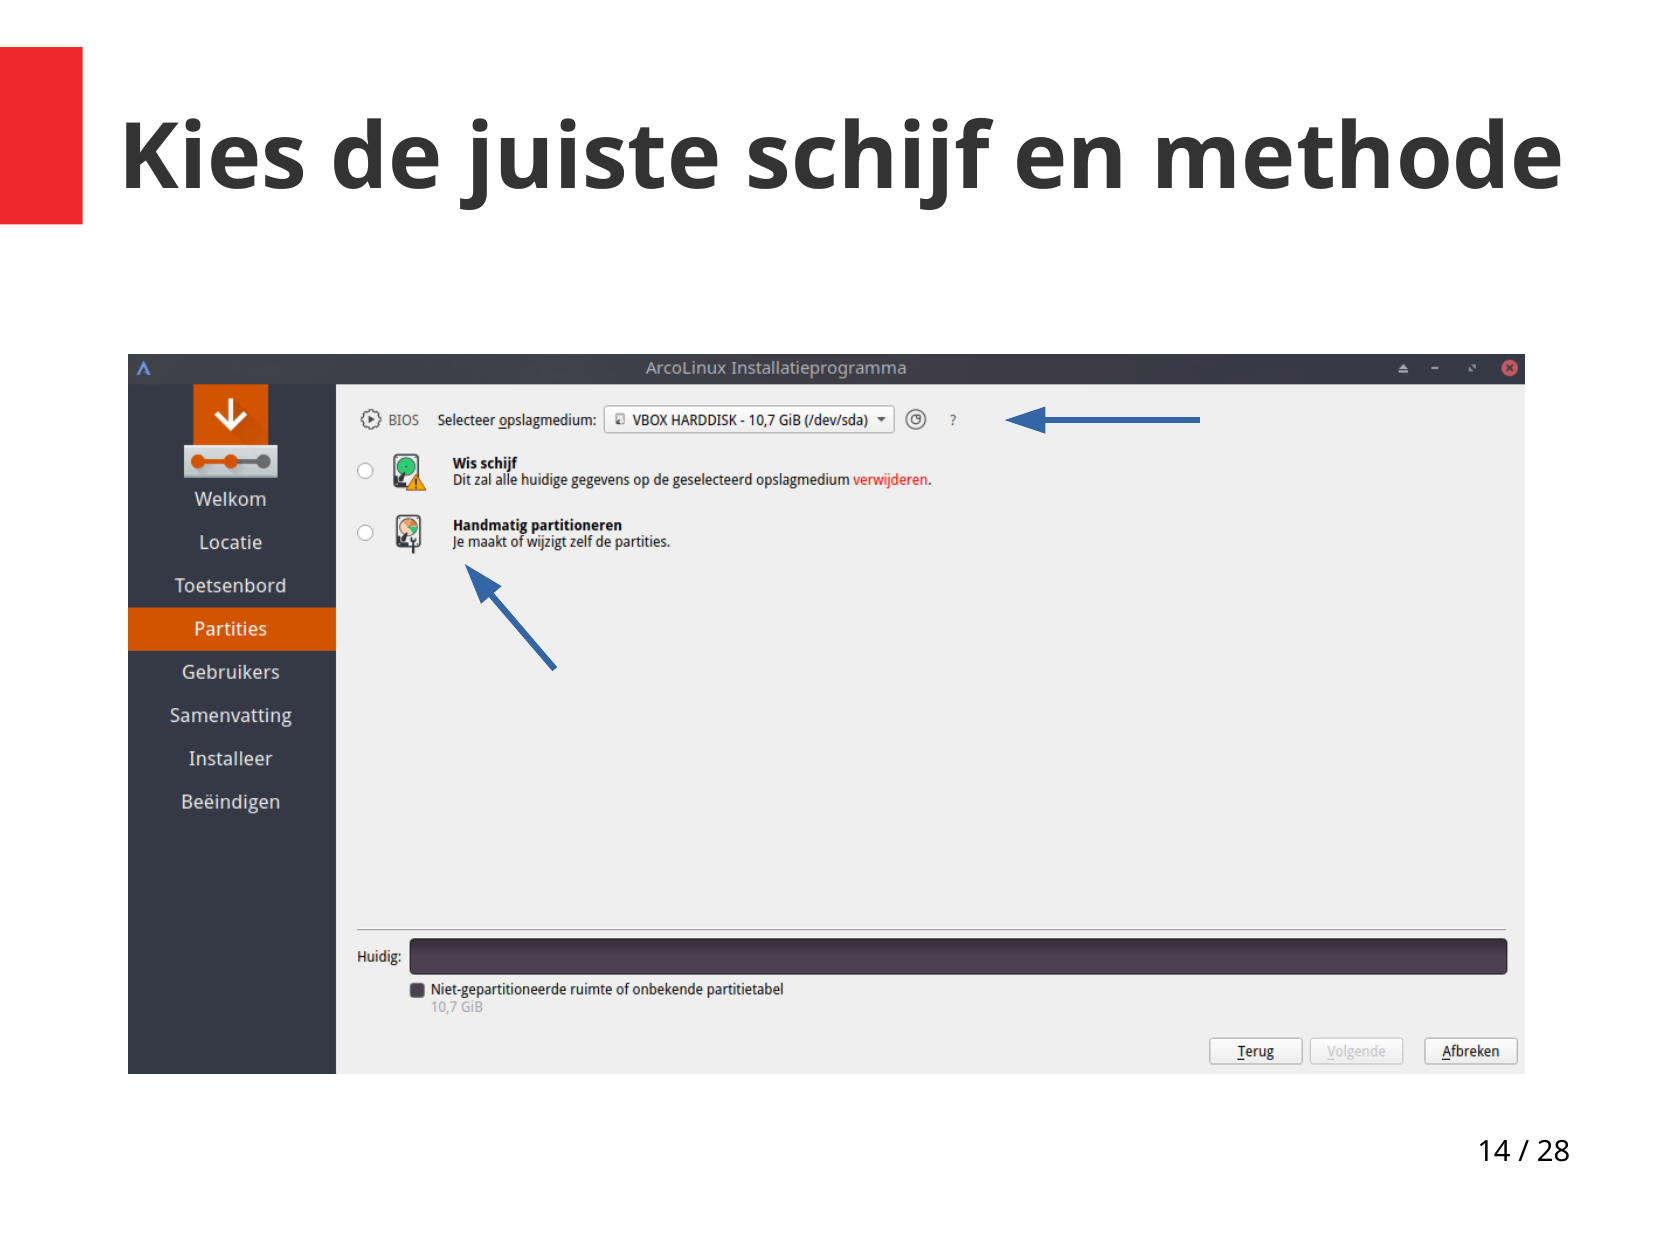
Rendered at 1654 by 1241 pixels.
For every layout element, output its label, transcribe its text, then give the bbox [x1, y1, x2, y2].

picture [128, 354, 1525, 1074]
title Kies de juiste schijf en methode [118, 49, 1571, 257]
